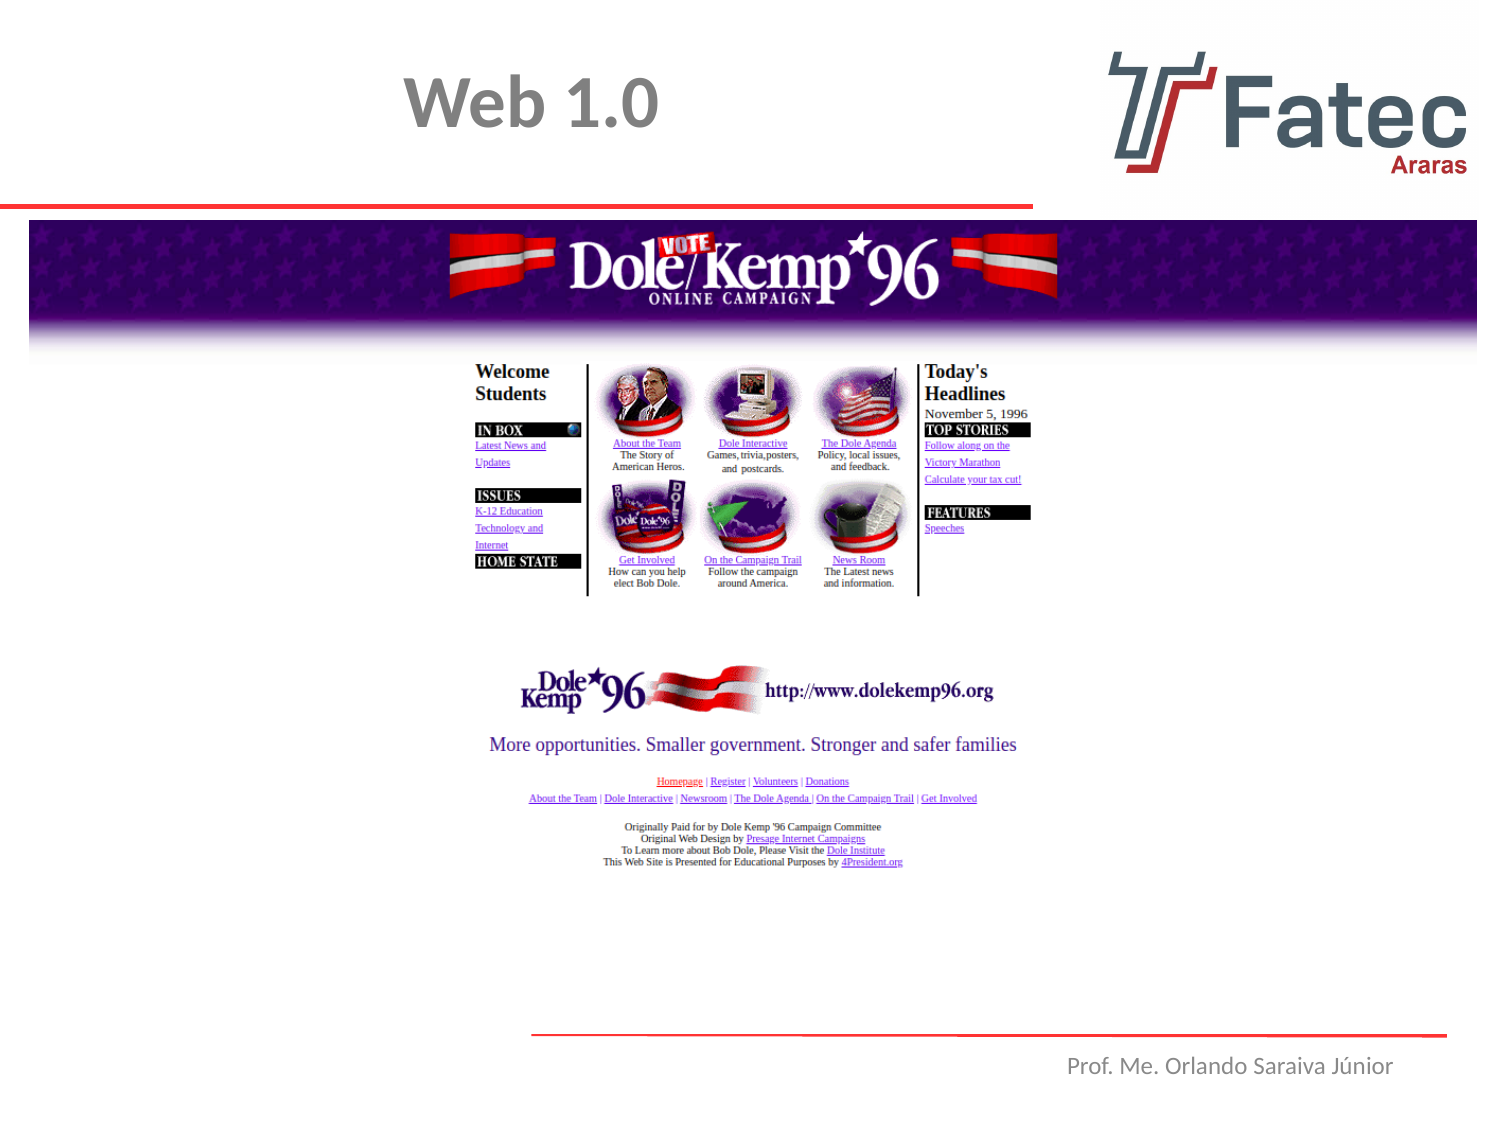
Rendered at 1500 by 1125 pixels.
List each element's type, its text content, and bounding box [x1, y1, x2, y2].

picture [29, 0, 1479, 1034]
title Web 1.0 [0, 45, 1063, 233]
